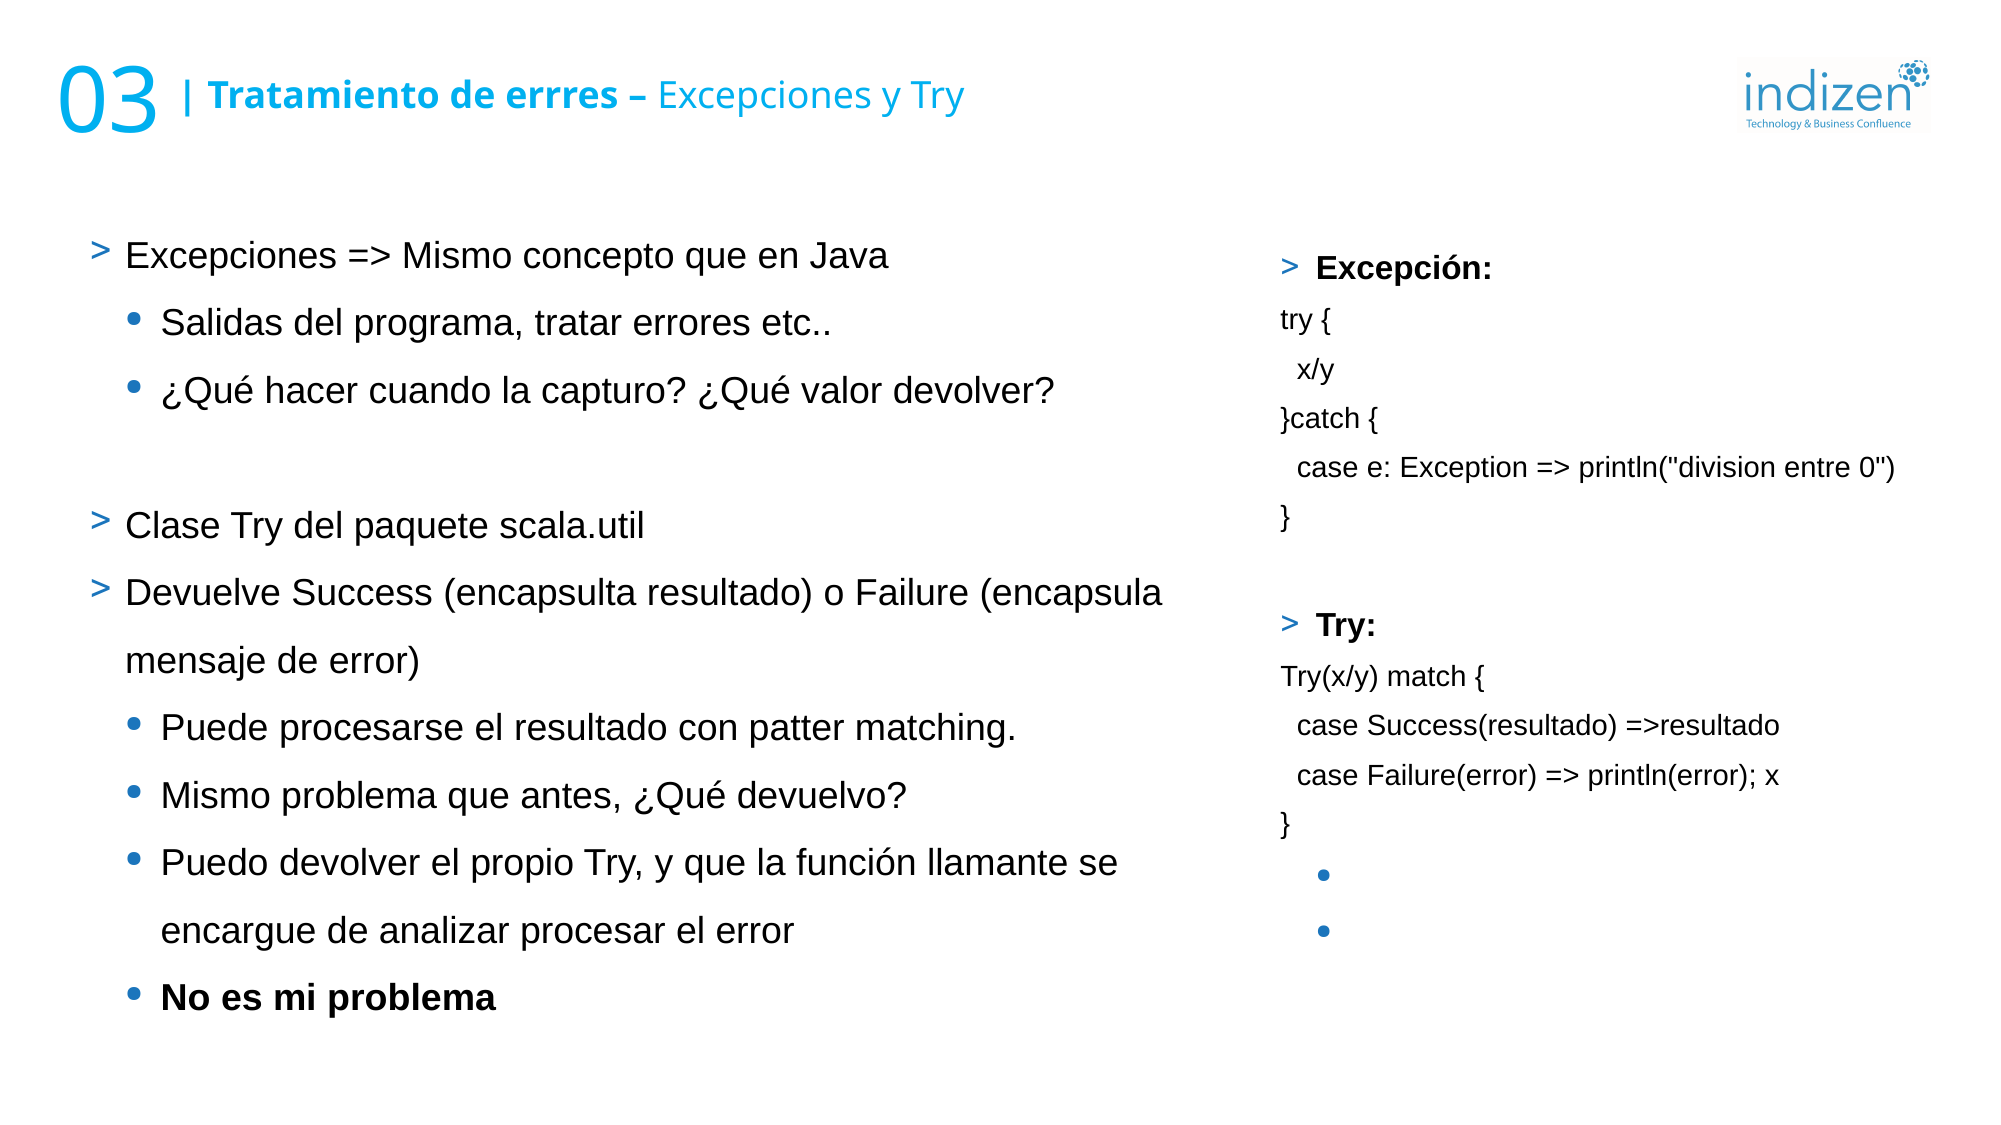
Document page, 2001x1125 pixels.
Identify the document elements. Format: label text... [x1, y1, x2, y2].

text_box | Tratamiento de errres – Excepciones y Try [157, 60, 1276, 126]
text_box Excepción: try { x/y }catch { case e: Exception => println("division entre 0") } Try: Try(x/y) match { case Success(resultado) =>resultado case Failure(error) => println(error); x } [1280, 231, 1897, 952]
text_box 03 [69, 72, 96, 126]
text_box 03 [41, 45, 1392, 127]
text_box Excepciones => Mismo concepto que en Java Salidas del programa, tratar errores etc.. ¿Qué hacer cuando la capturo? ¿Qué valor devolver? Clase Try del paquete scala.util Devuelve Success (encapsulta resultado) o Failure (encapsula mensaje de error) Puede procesarse el resultado con patter matching. Mismo problema que antes, ¿Qué devuelvo? Puedo devolver el propio Try, y que la función llamante se encargue de analizar procesar el error No es mi problema [75, 200, 1182, 945]
picture [1737, 57, 1931, 133]
